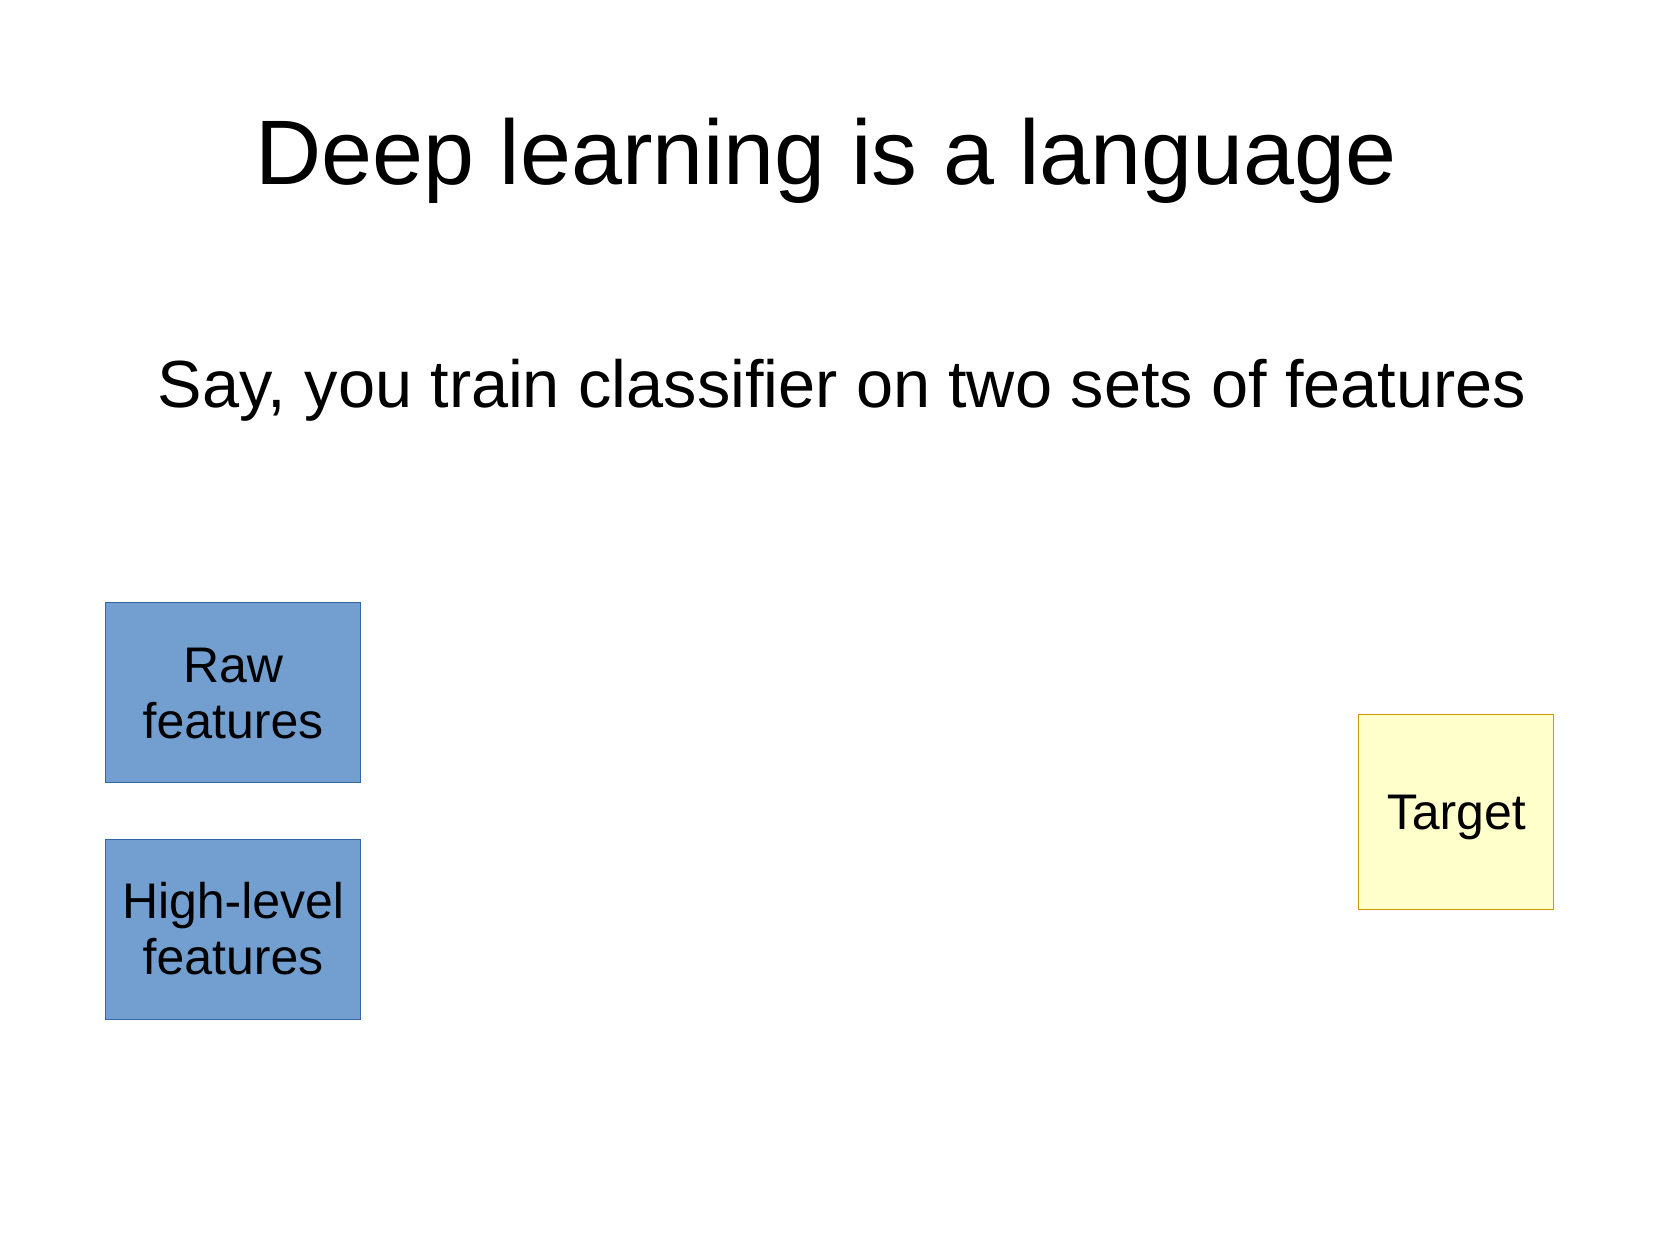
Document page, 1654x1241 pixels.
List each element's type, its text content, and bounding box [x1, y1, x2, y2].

text_box Target [1358, 714, 1554, 910]
text_box Raw features [105, 602, 361, 783]
title Deep learning is a language [82, 49, 1571, 257]
text_box High-level features [105, 839, 361, 1020]
text_box Say, you train classifier on two sets of features [9, 339, 1641, 729]
